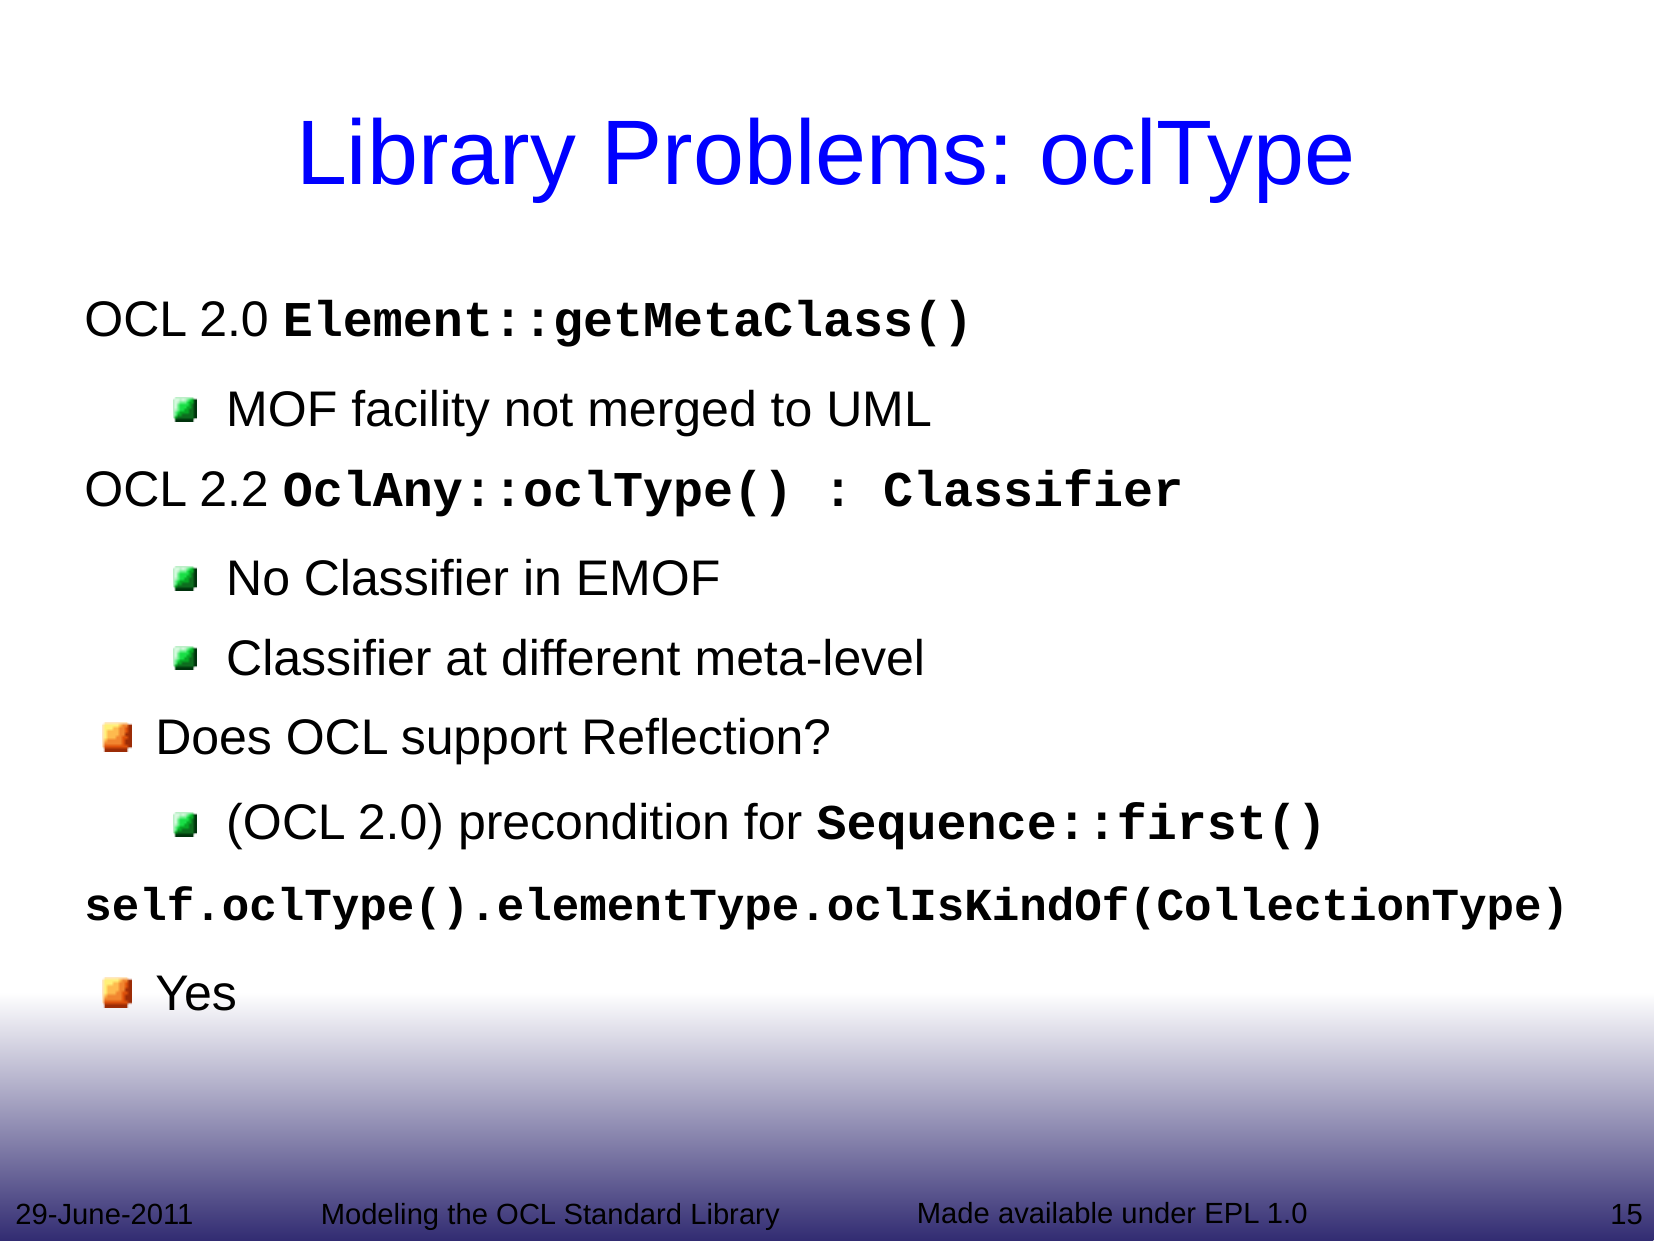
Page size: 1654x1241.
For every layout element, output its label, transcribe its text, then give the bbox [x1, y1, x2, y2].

list OCL 2.0 Element::getMetaClass() MOF facility not merged to UML OCL 2.2 OclAny::oclType() : Classifier No Classifier in EMOF Classifier at different meta-level Does OCL support Reflection? (OCL 2.0) precondition for Sequence::first() self.oclType().elementType.oclIsKindOf(CollectionType) Yes [84, 291, 1573, 1111]
title Library Problems: oclType [82, 49, 1571, 257]
